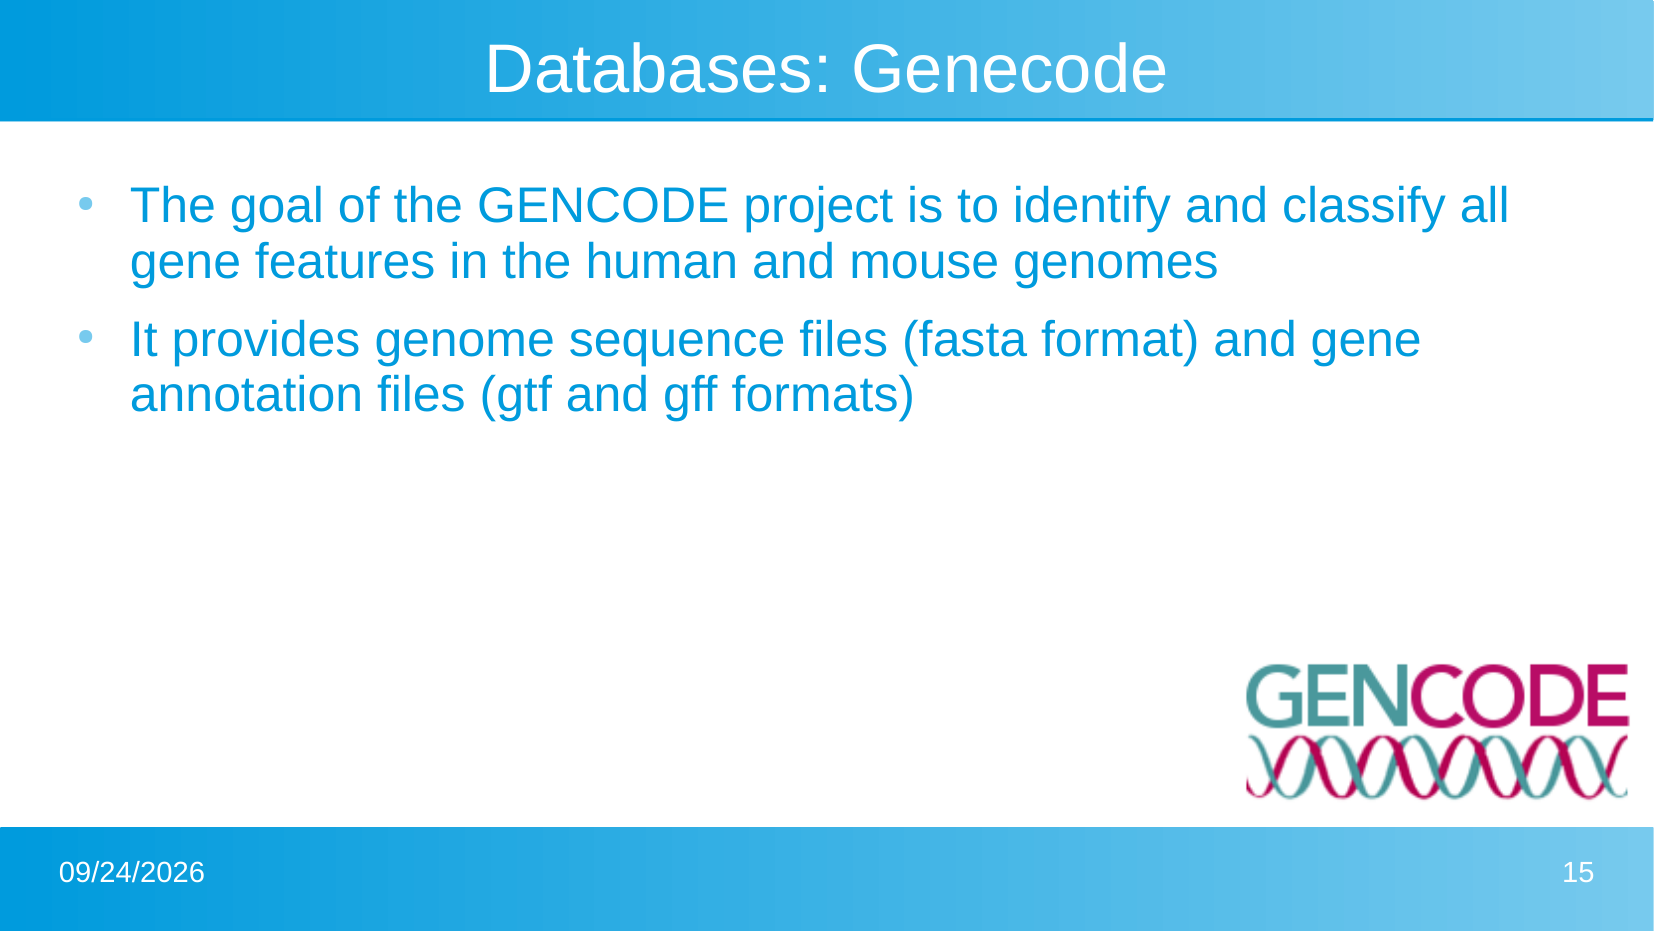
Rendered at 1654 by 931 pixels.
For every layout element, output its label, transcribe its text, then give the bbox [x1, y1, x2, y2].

picture [1237, 637, 1634, 816]
list The goal of the GENCODE project is to identify and classify all gene features in the human and mouse genomes It provides genome sequence files (fasta format) and gene annotation files (gtf and gff formats) [59, 177, 1595, 768]
title Databases: Genecode [59, 29, 1595, 108]
